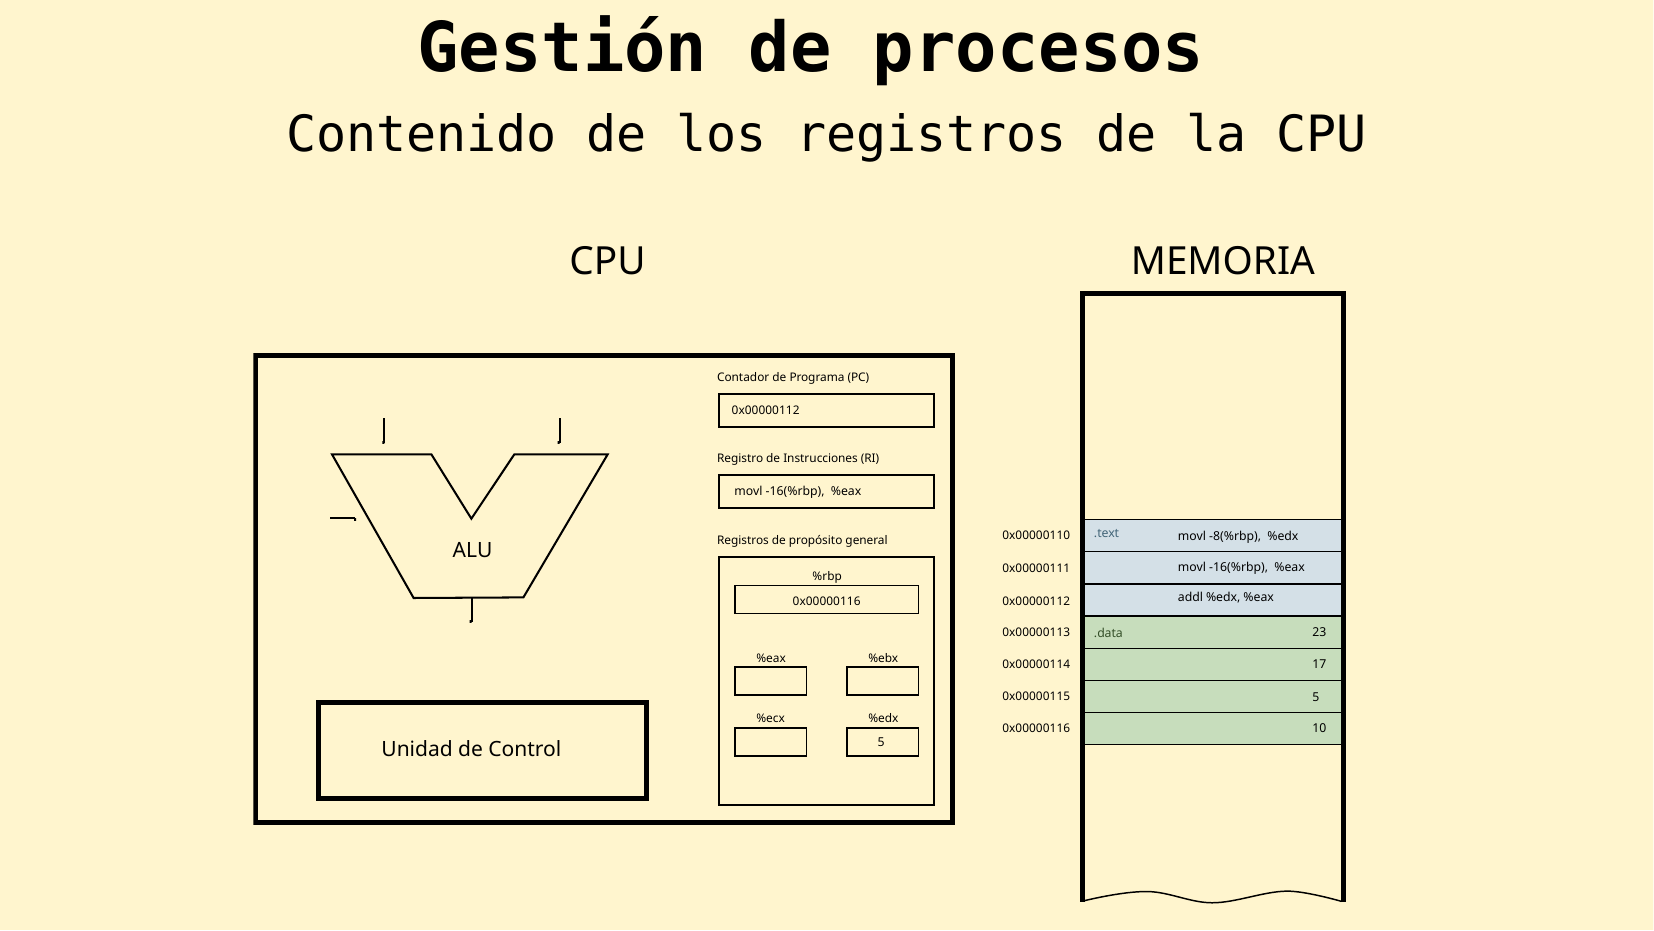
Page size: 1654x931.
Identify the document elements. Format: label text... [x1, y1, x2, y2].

picture [253, 245, 1347, 904]
text_box Contenido de los registros de la CPU [24, 76, 1629, 193]
title Gestión de procesos [13, 0, 1610, 96]
